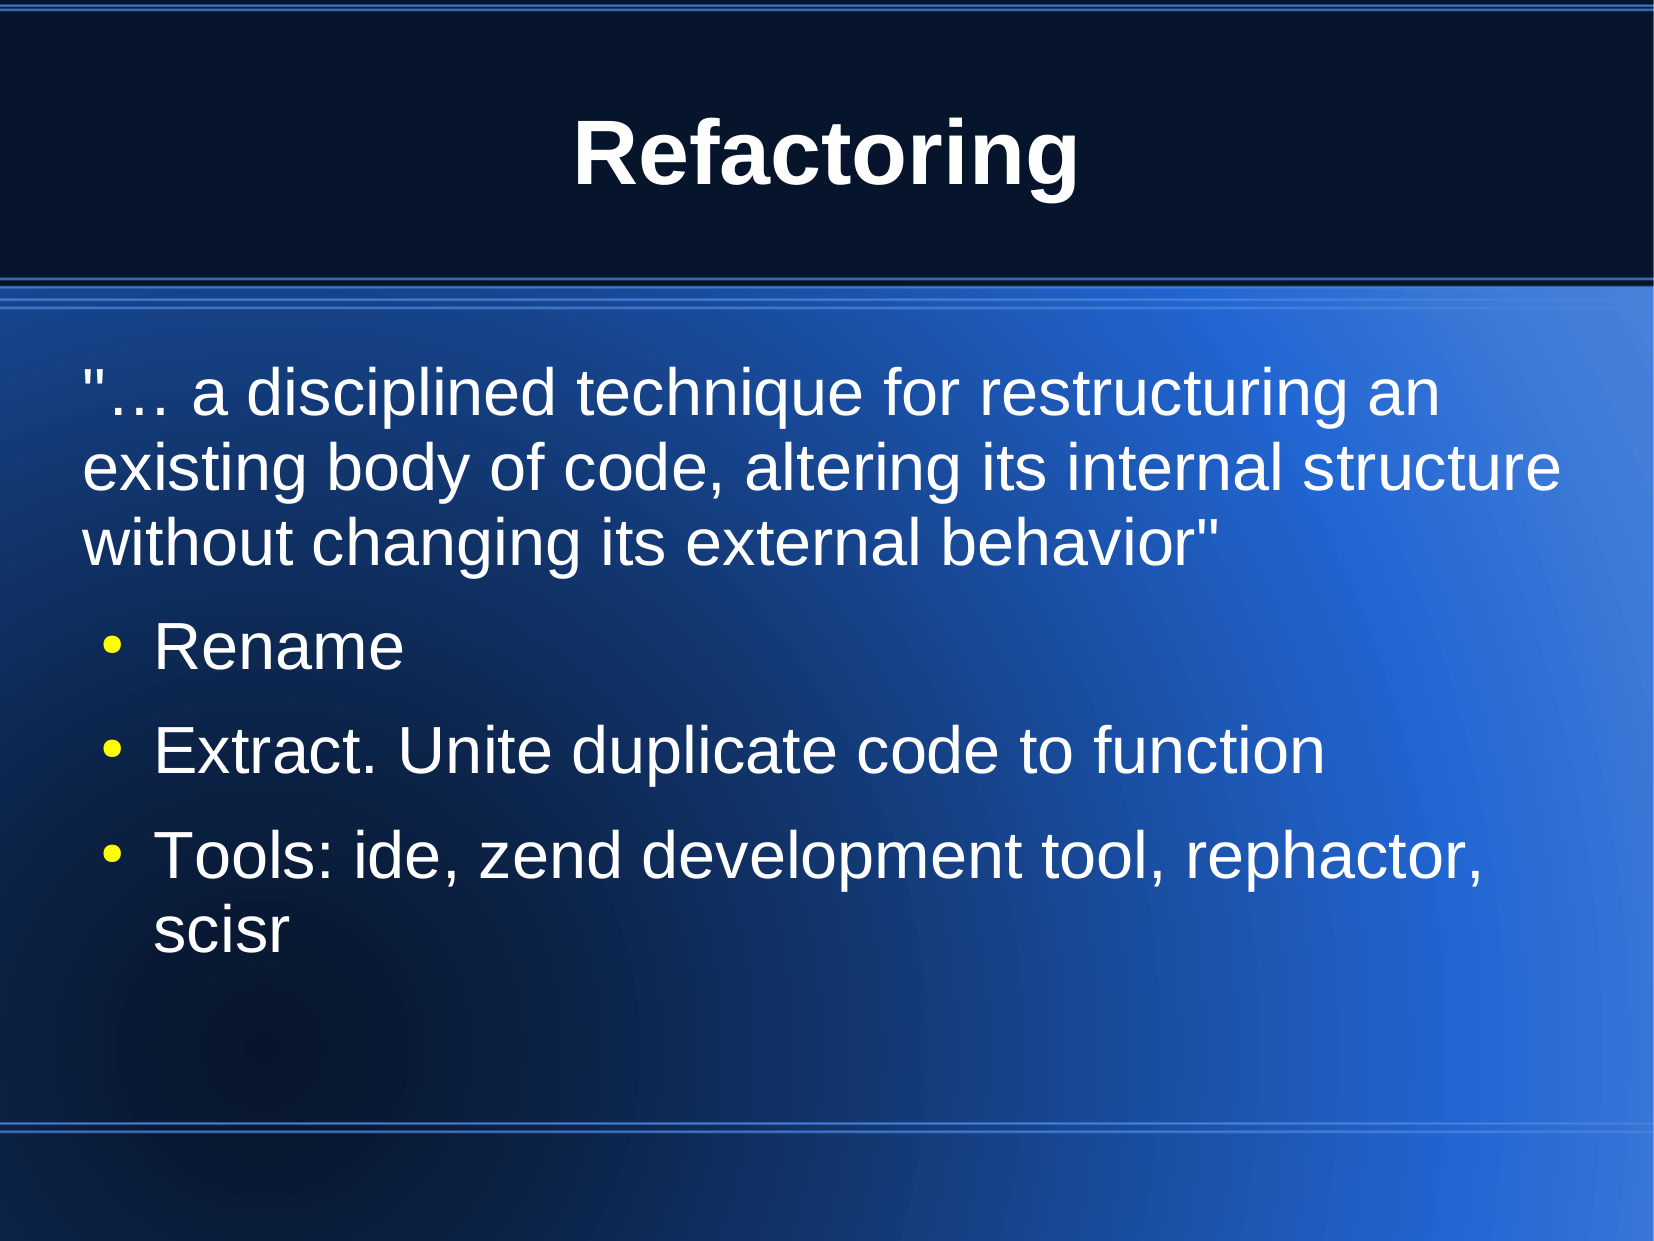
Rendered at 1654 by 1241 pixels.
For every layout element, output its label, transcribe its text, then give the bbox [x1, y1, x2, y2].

list "… a disciplined technique for restructuring an existing body of code, altering its internal structure without changing its external behavior" Rename Extract. Unite duplicate code to function Tools: ide, zend development tool, rephactor, scisr [82, 355, 1571, 1174]
picture [0, 0, 1654, 1241]
title Refactoring [82, 49, 1571, 257]
